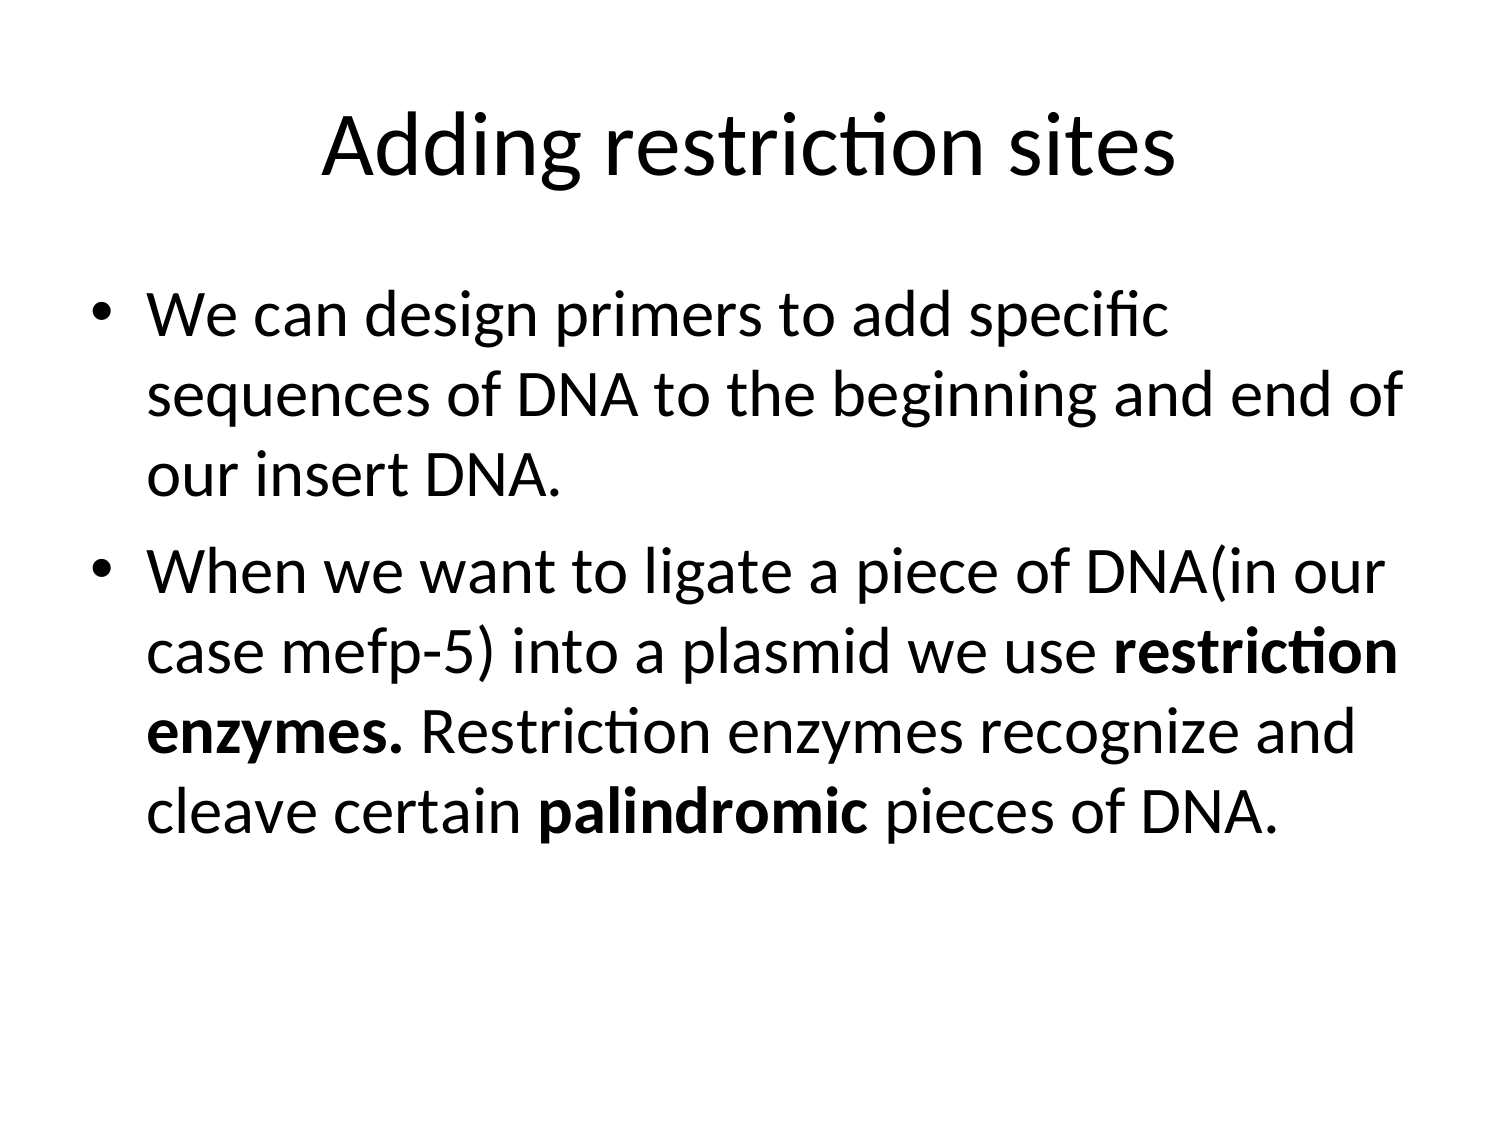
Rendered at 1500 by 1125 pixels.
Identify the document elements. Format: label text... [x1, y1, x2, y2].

title Adding restriction sites [75, 45, 1426, 233]
list We can design primers to add specific sequences of DNA to the beginning and end of our insert DNA. When we want to ligate a piece of DNA(in our case mefp-5) into a plasmid we use restriction enzymes. Restriction enzymes recognize and cleave certain palindromic pieces of DNA. [75, 262, 1426, 1005]
